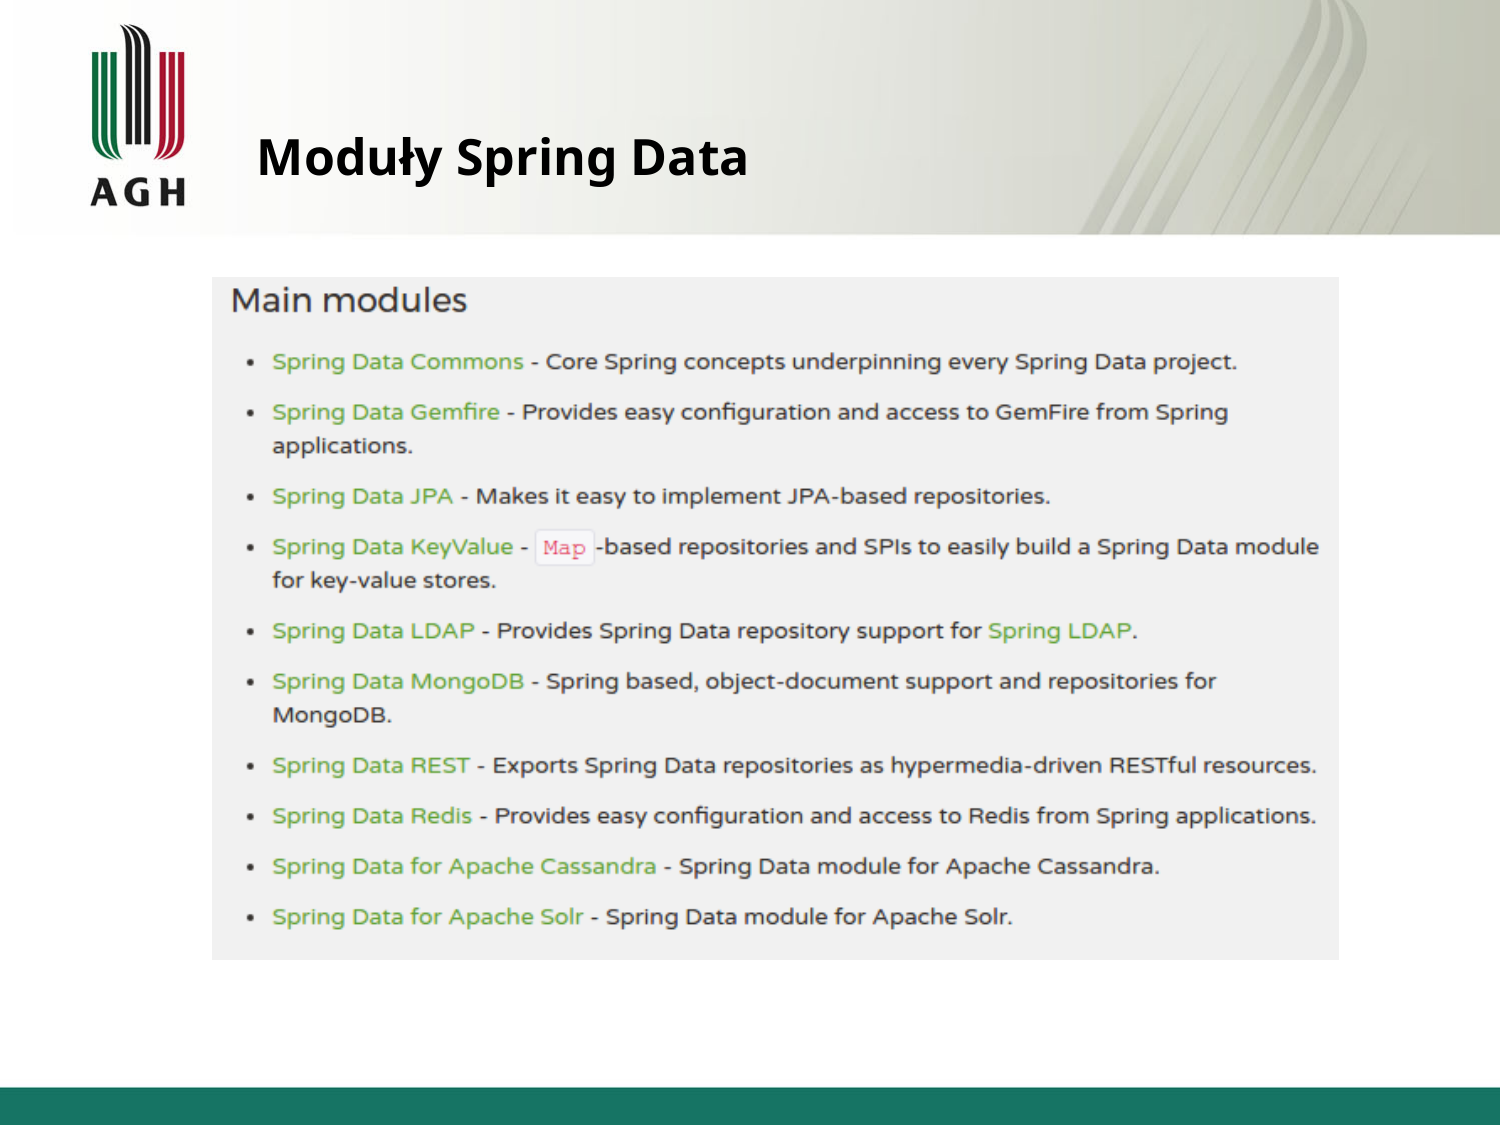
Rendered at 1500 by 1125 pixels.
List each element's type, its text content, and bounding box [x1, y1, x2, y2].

picture [0, 0, 1500, 1125]
title Moduły Spring Data [242, 78, 1425, 233]
